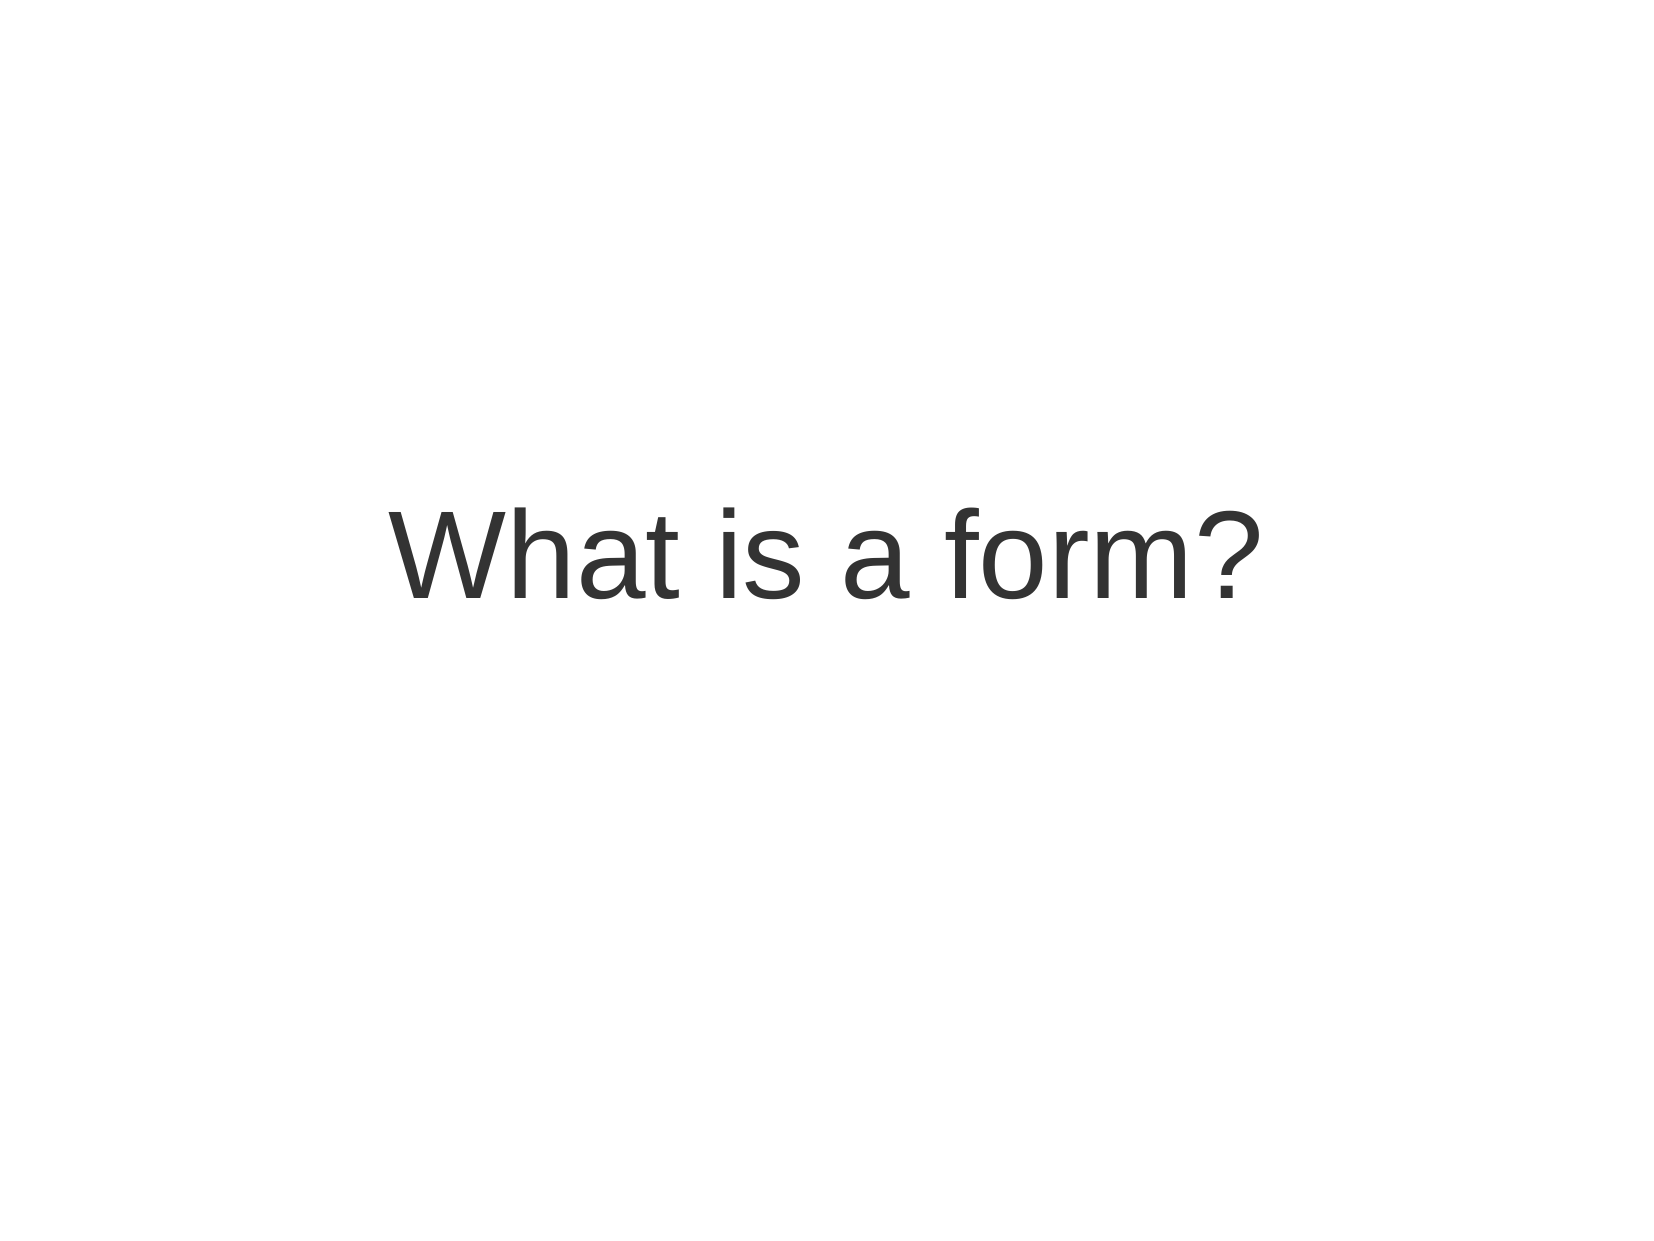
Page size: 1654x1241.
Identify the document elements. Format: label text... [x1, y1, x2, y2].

subtitle What is a form? [82, 49, 1571, 1182]
